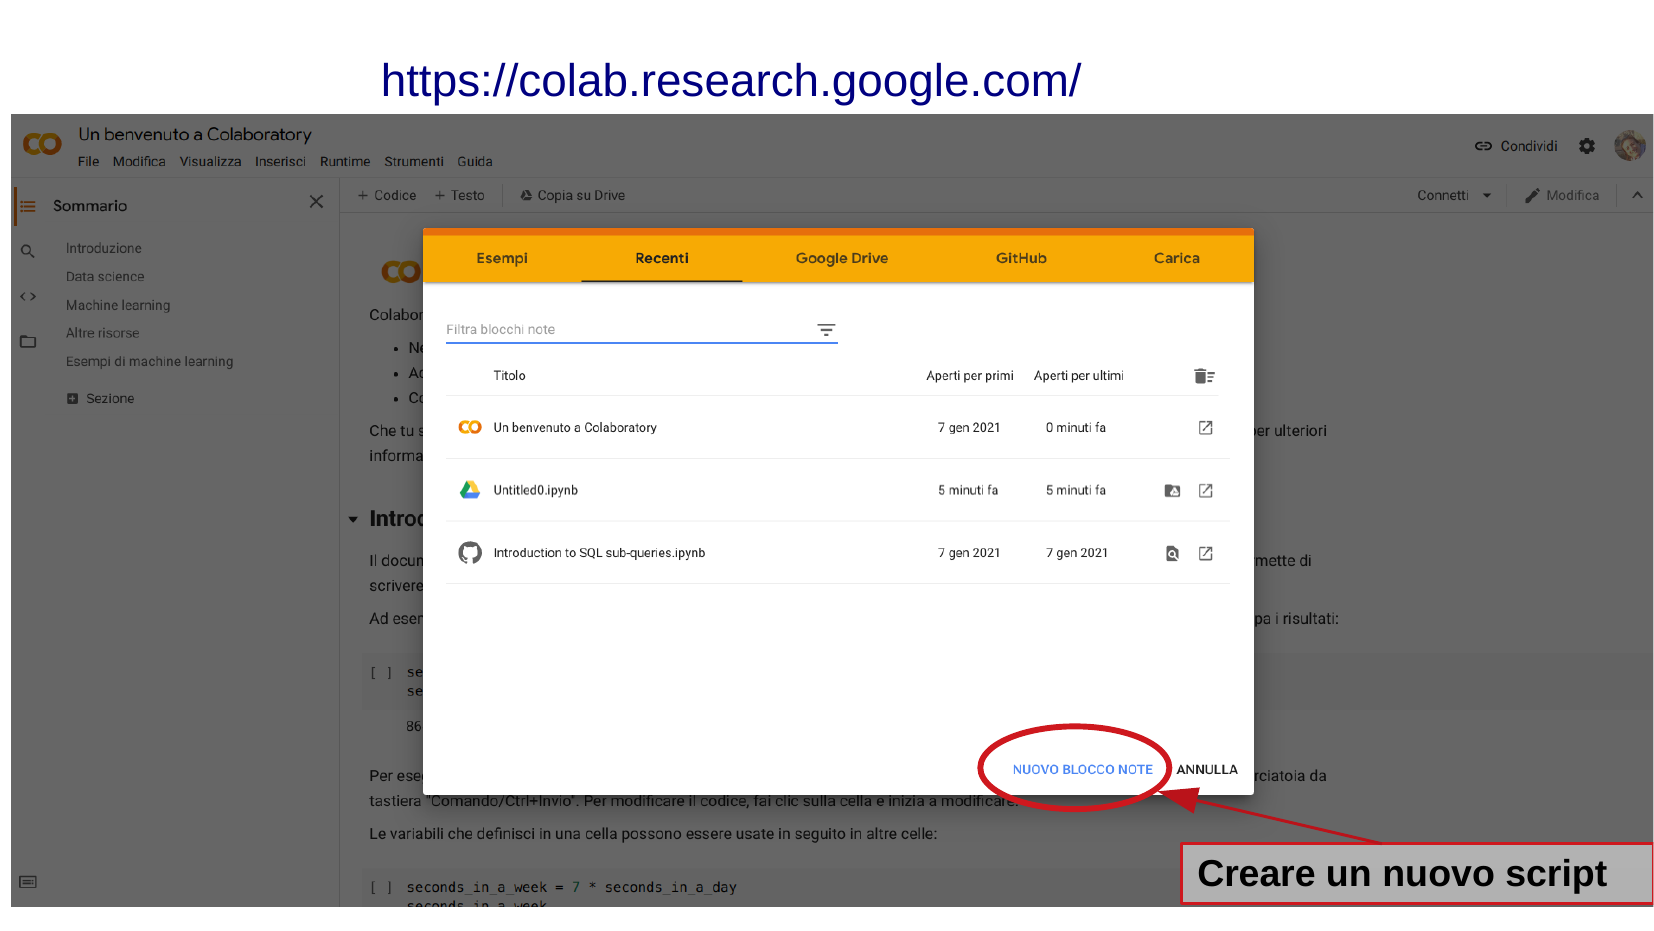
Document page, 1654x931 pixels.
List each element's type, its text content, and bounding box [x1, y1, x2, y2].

picture [11, 114, 1654, 907]
text_box Creare un nuovo script [1181, 843, 1654, 904]
text_box https://colab.research.google.com/ [366, 47, 1276, 114]
picture [984, 730, 1166, 806]
